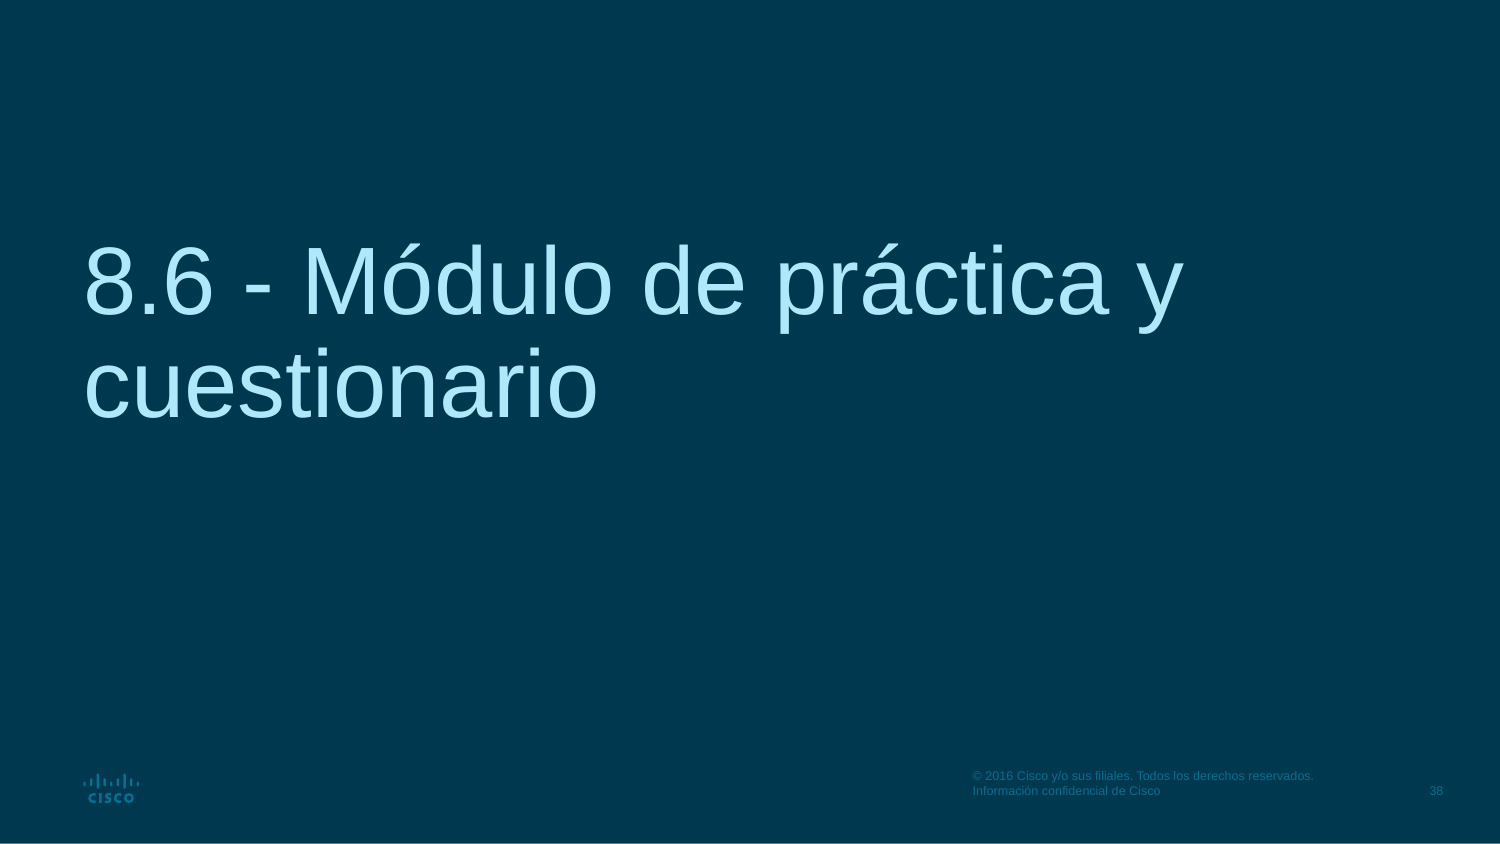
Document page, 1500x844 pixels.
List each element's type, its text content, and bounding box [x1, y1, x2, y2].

title 8.6 - Módulo de práctica y cuestionario [68, 150, 1419, 446]
